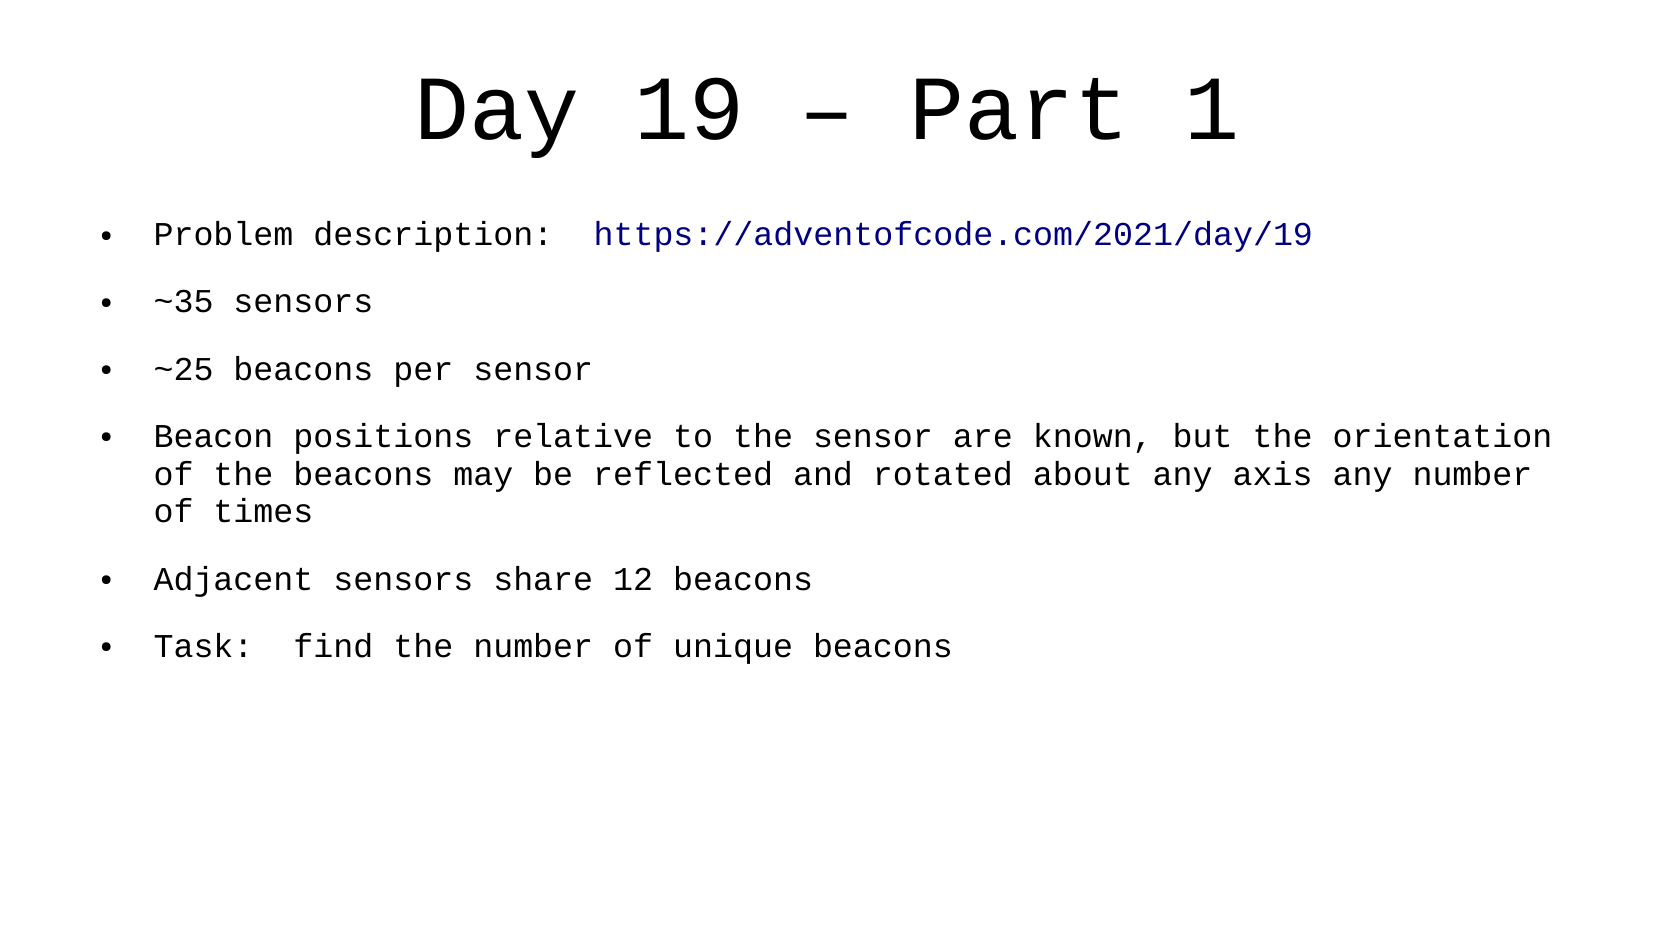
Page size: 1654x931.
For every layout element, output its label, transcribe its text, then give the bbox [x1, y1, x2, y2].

list Problem description: https://adventofcode.com/2021/day/19 ~35 sensors ~25 beacons per sensor Beacon positions relative to the sensor are known, but the orientation of the beacons may be reflected and rotated about any axis any number of times Adjacent sensors share 12 beacons Task: find the number of unique beacons [82, 217, 1571, 758]
title Day 19 – Part 1 [82, 37, 1571, 193]
